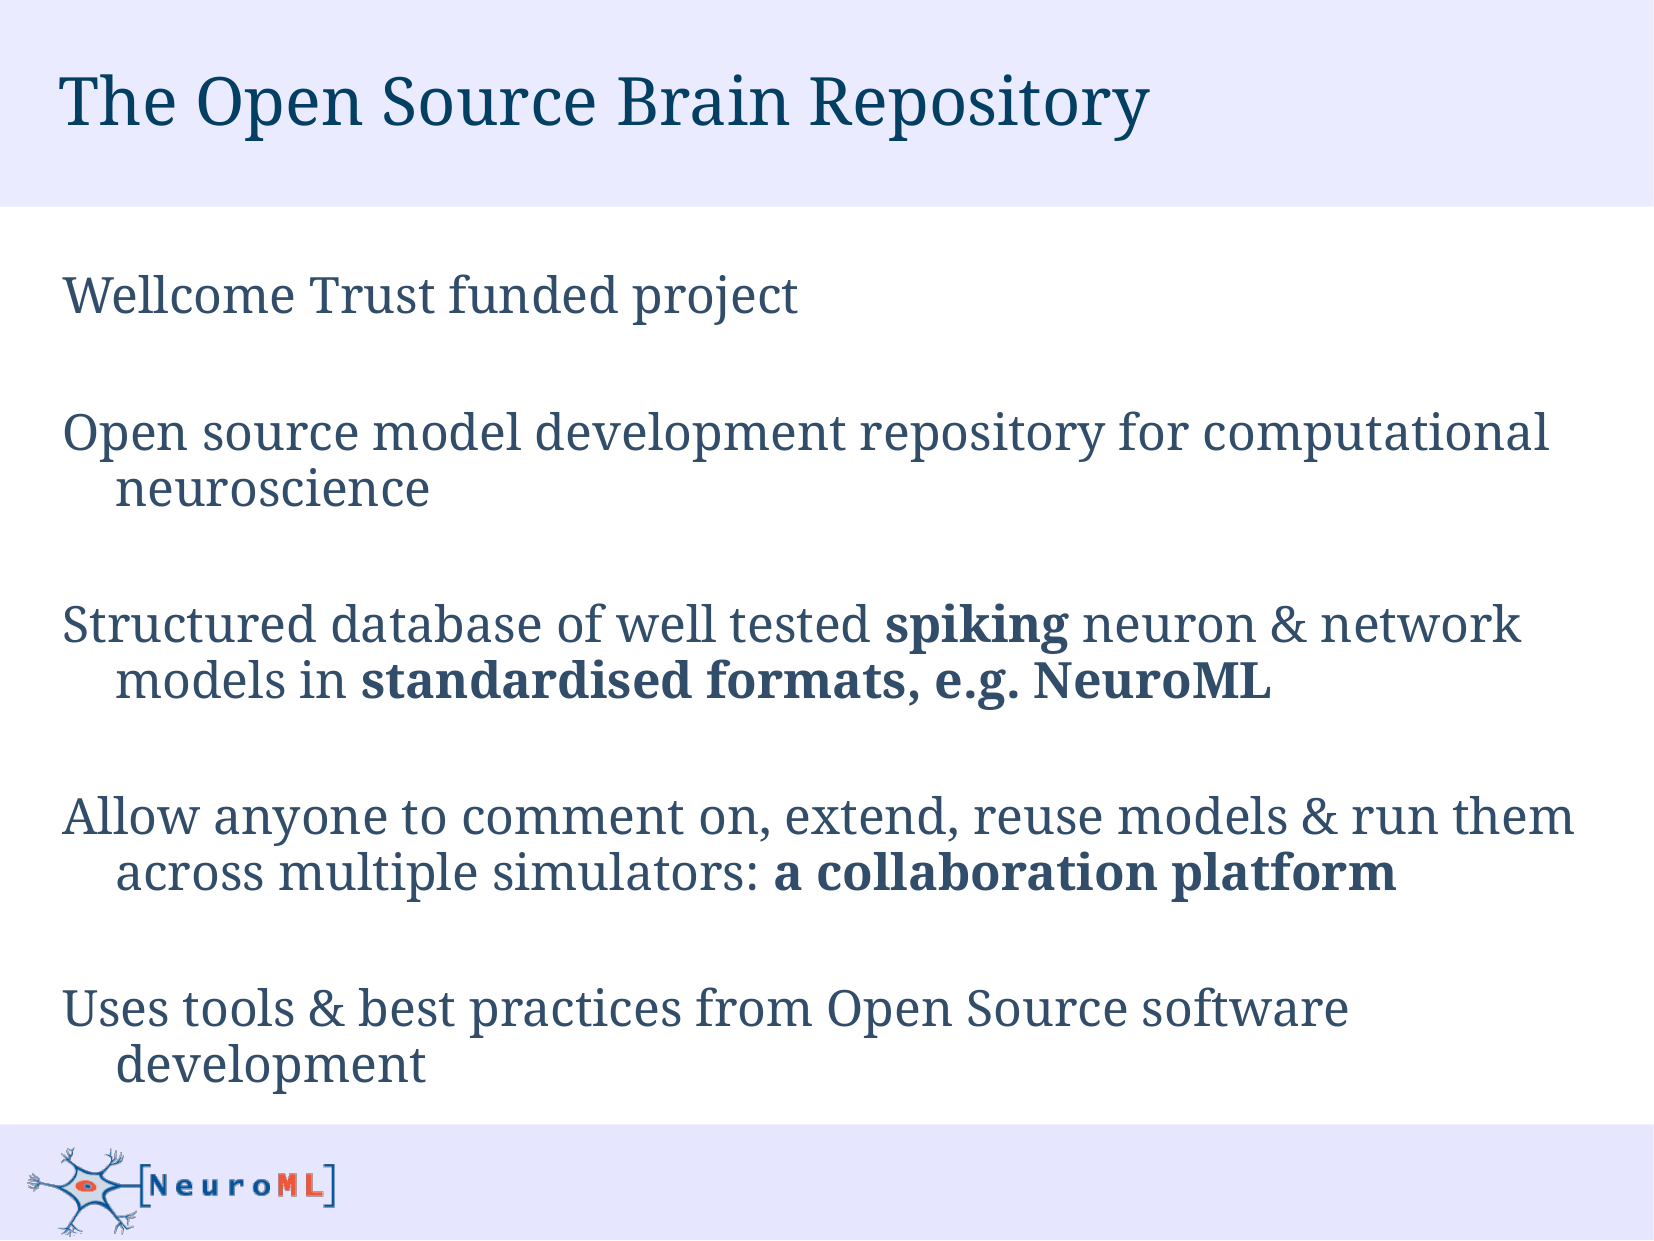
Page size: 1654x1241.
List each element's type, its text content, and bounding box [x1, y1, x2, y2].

title The Open Source Brain Repository [59, 29, 1595, 177]
list Wellcome Trust funded project Open source model development repository for computational neuroscience Structured database of well tested spiking neuron & network models in standardised formats, e.g. NeuroML Allow anyone to comment on, extend, reuse models & run them across multiple simulators: a collaboration platform Uses tools & best practices from Open Source software development [59, 265, 1595, 1155]
picture [27, 1147, 335, 1237]
